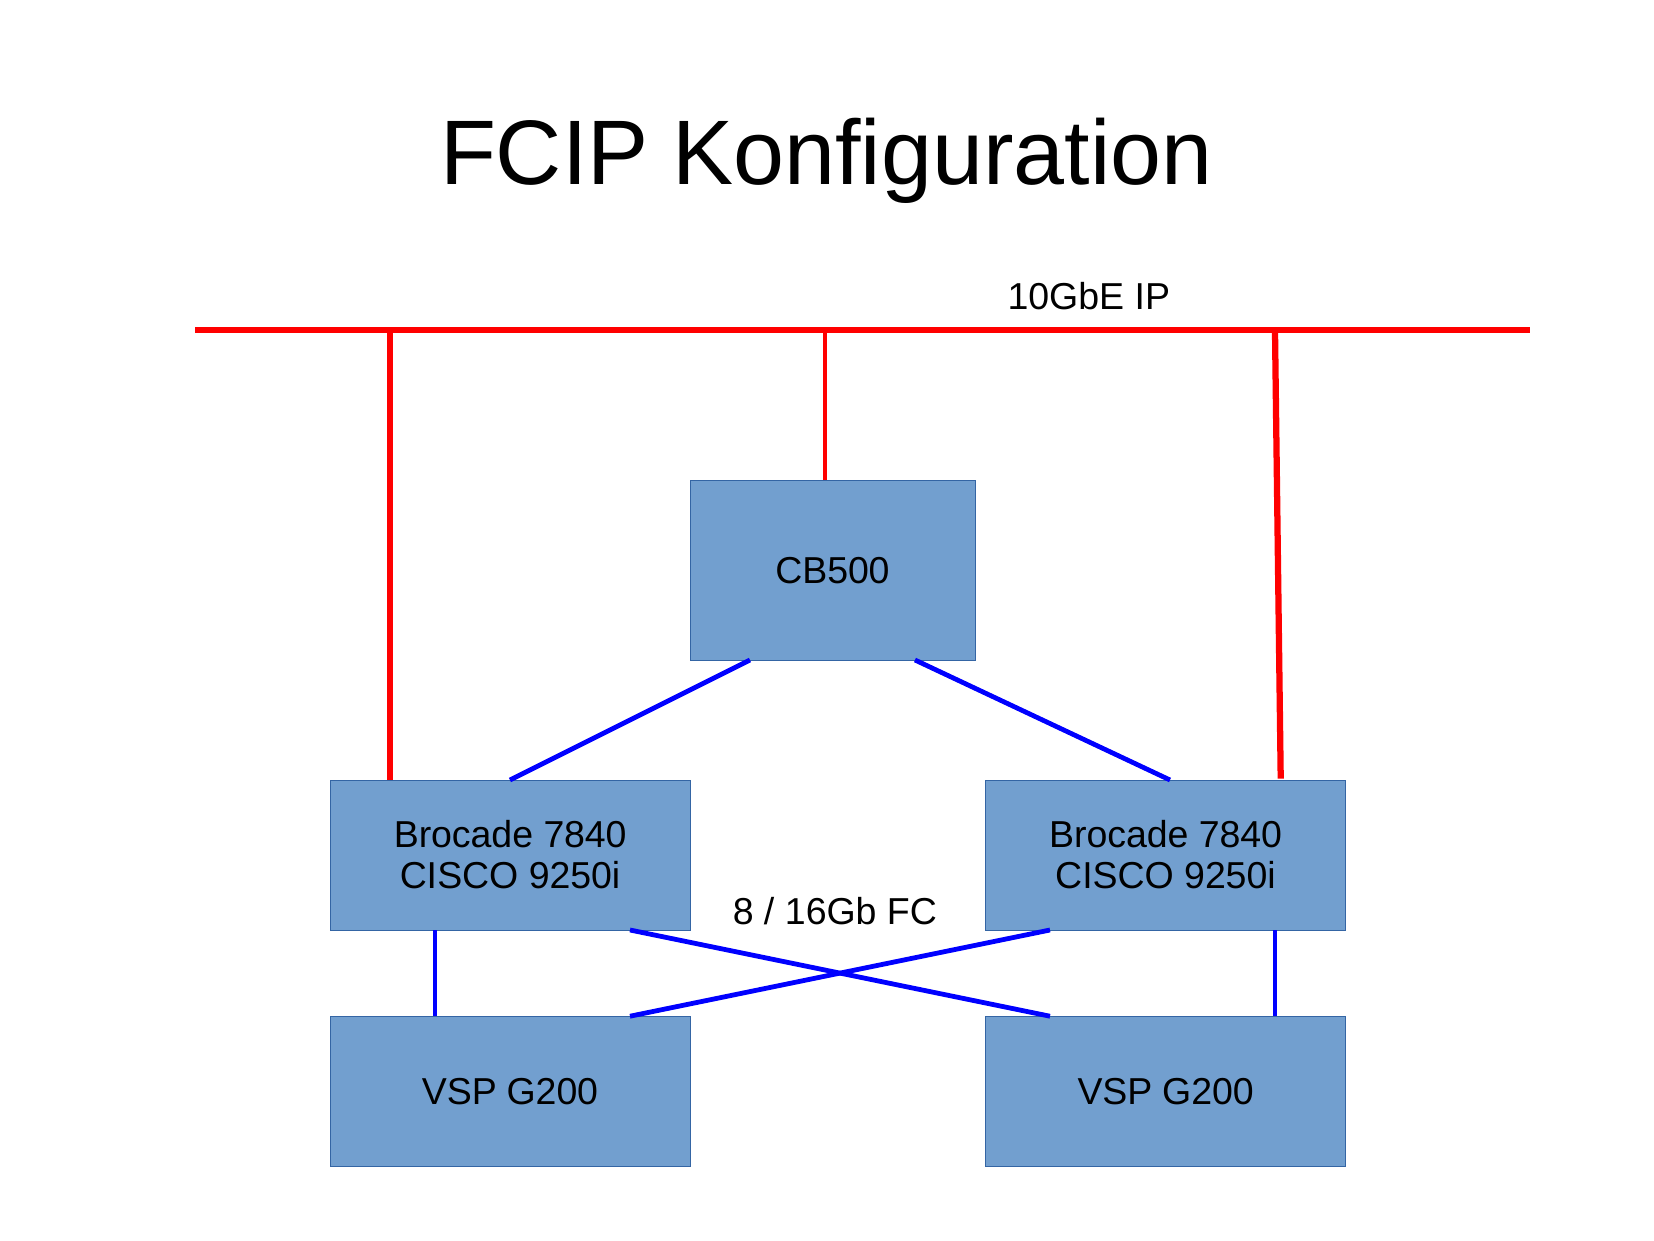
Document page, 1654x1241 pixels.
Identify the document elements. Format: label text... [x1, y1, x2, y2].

text_box 8 / 16Gb FC [718, 883, 953, 941]
text_box VSP G200 [330, 1016, 691, 1167]
text_box Brocade 7840 CISCO 9250i [330, 780, 691, 931]
title FCIP Konfiguration [82, 49, 1571, 257]
text_box Brocade 7840 CISCO 9250i [985, 780, 1346, 931]
text_box 10GbE IP [992, 268, 1186, 326]
text_box CB500 [690, 480, 976, 661]
text_box VSP G200 [985, 1016, 1346, 1167]
